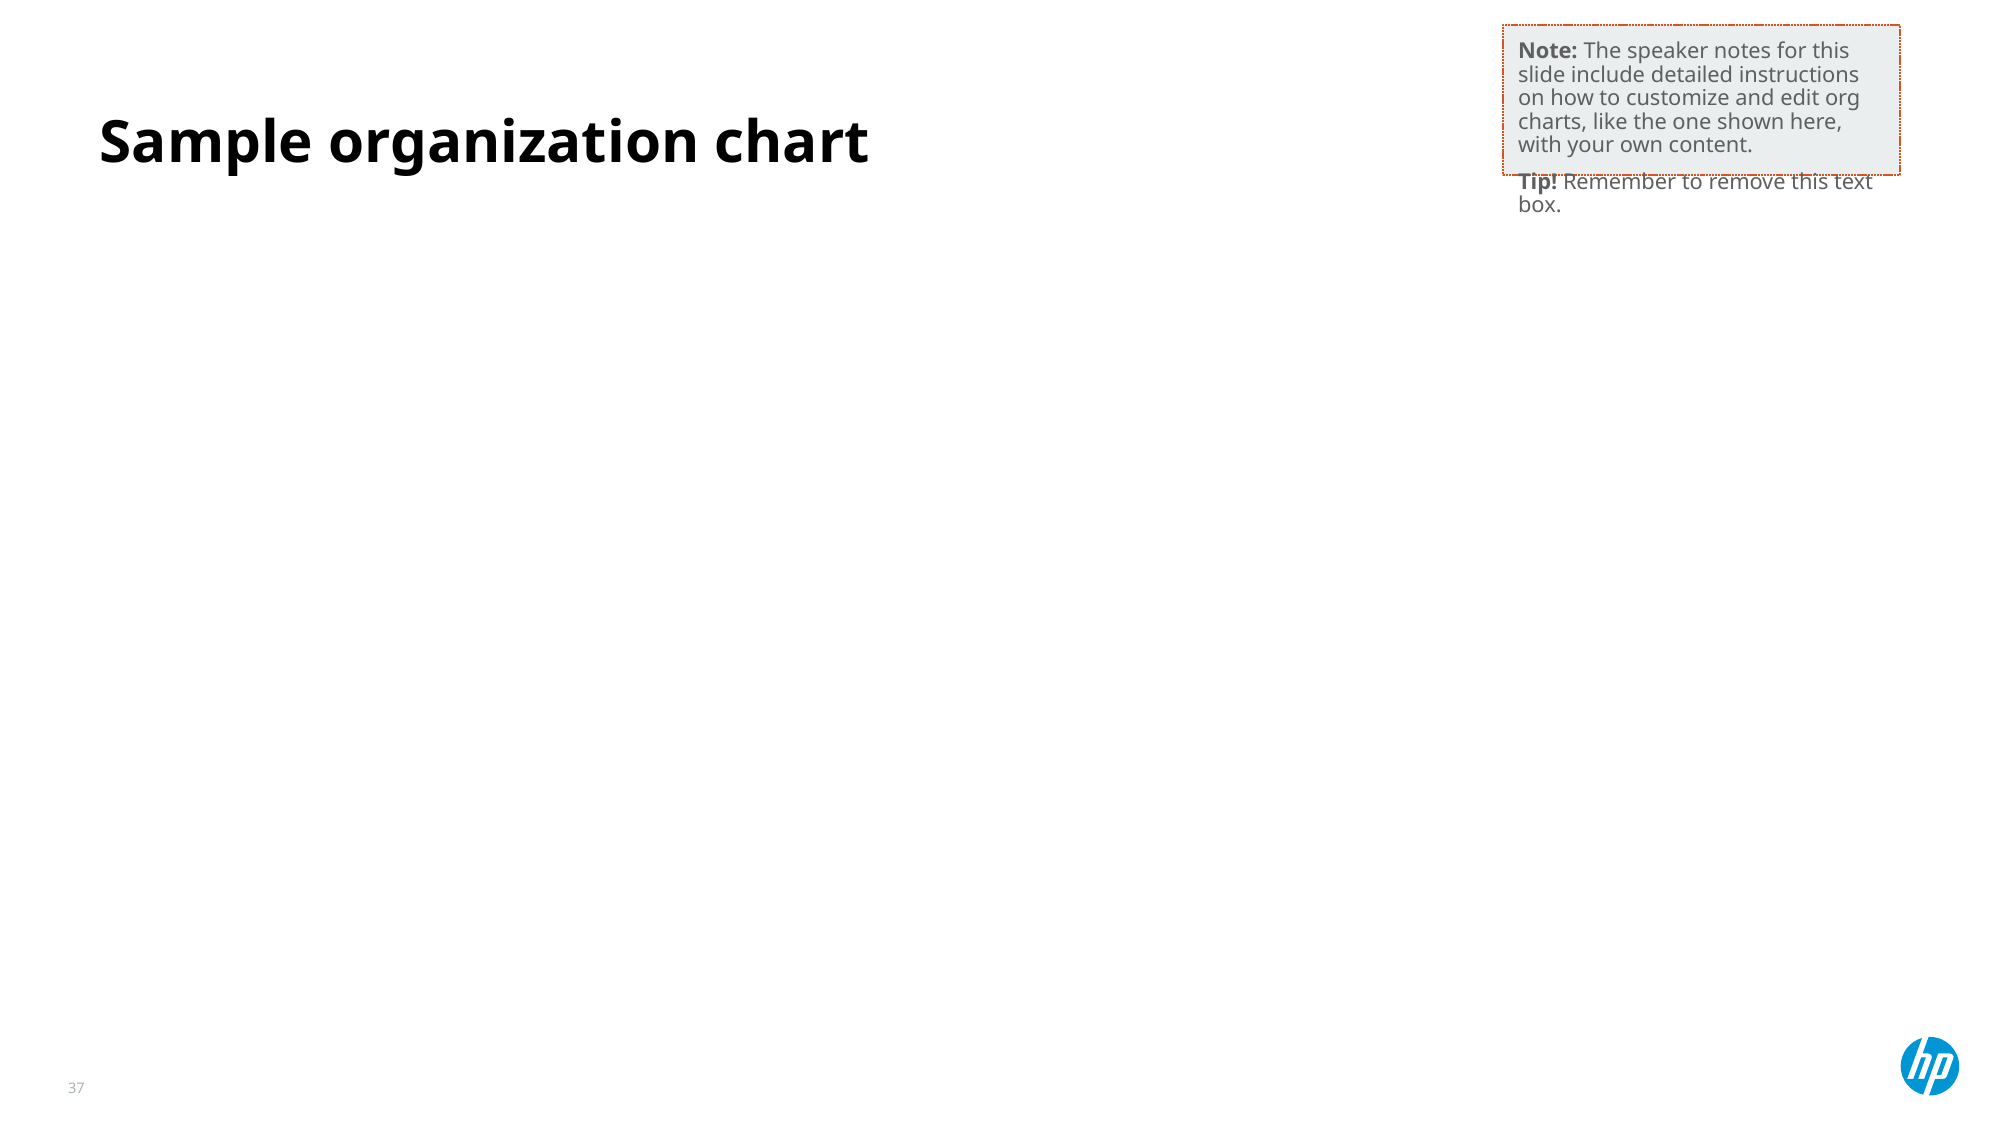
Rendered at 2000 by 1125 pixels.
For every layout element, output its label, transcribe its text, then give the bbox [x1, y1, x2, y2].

text_box Note: The speaker notes for this slide include detailed instructions on how to customize and edit org charts, like the one shown here, with your own content. Tip! Remember to remove this text box. [1503, 24, 1901, 175]
title Sample organization chart [99, 50, 1503, 175]
slide_number <number> [34, 1062, 85, 1099]
